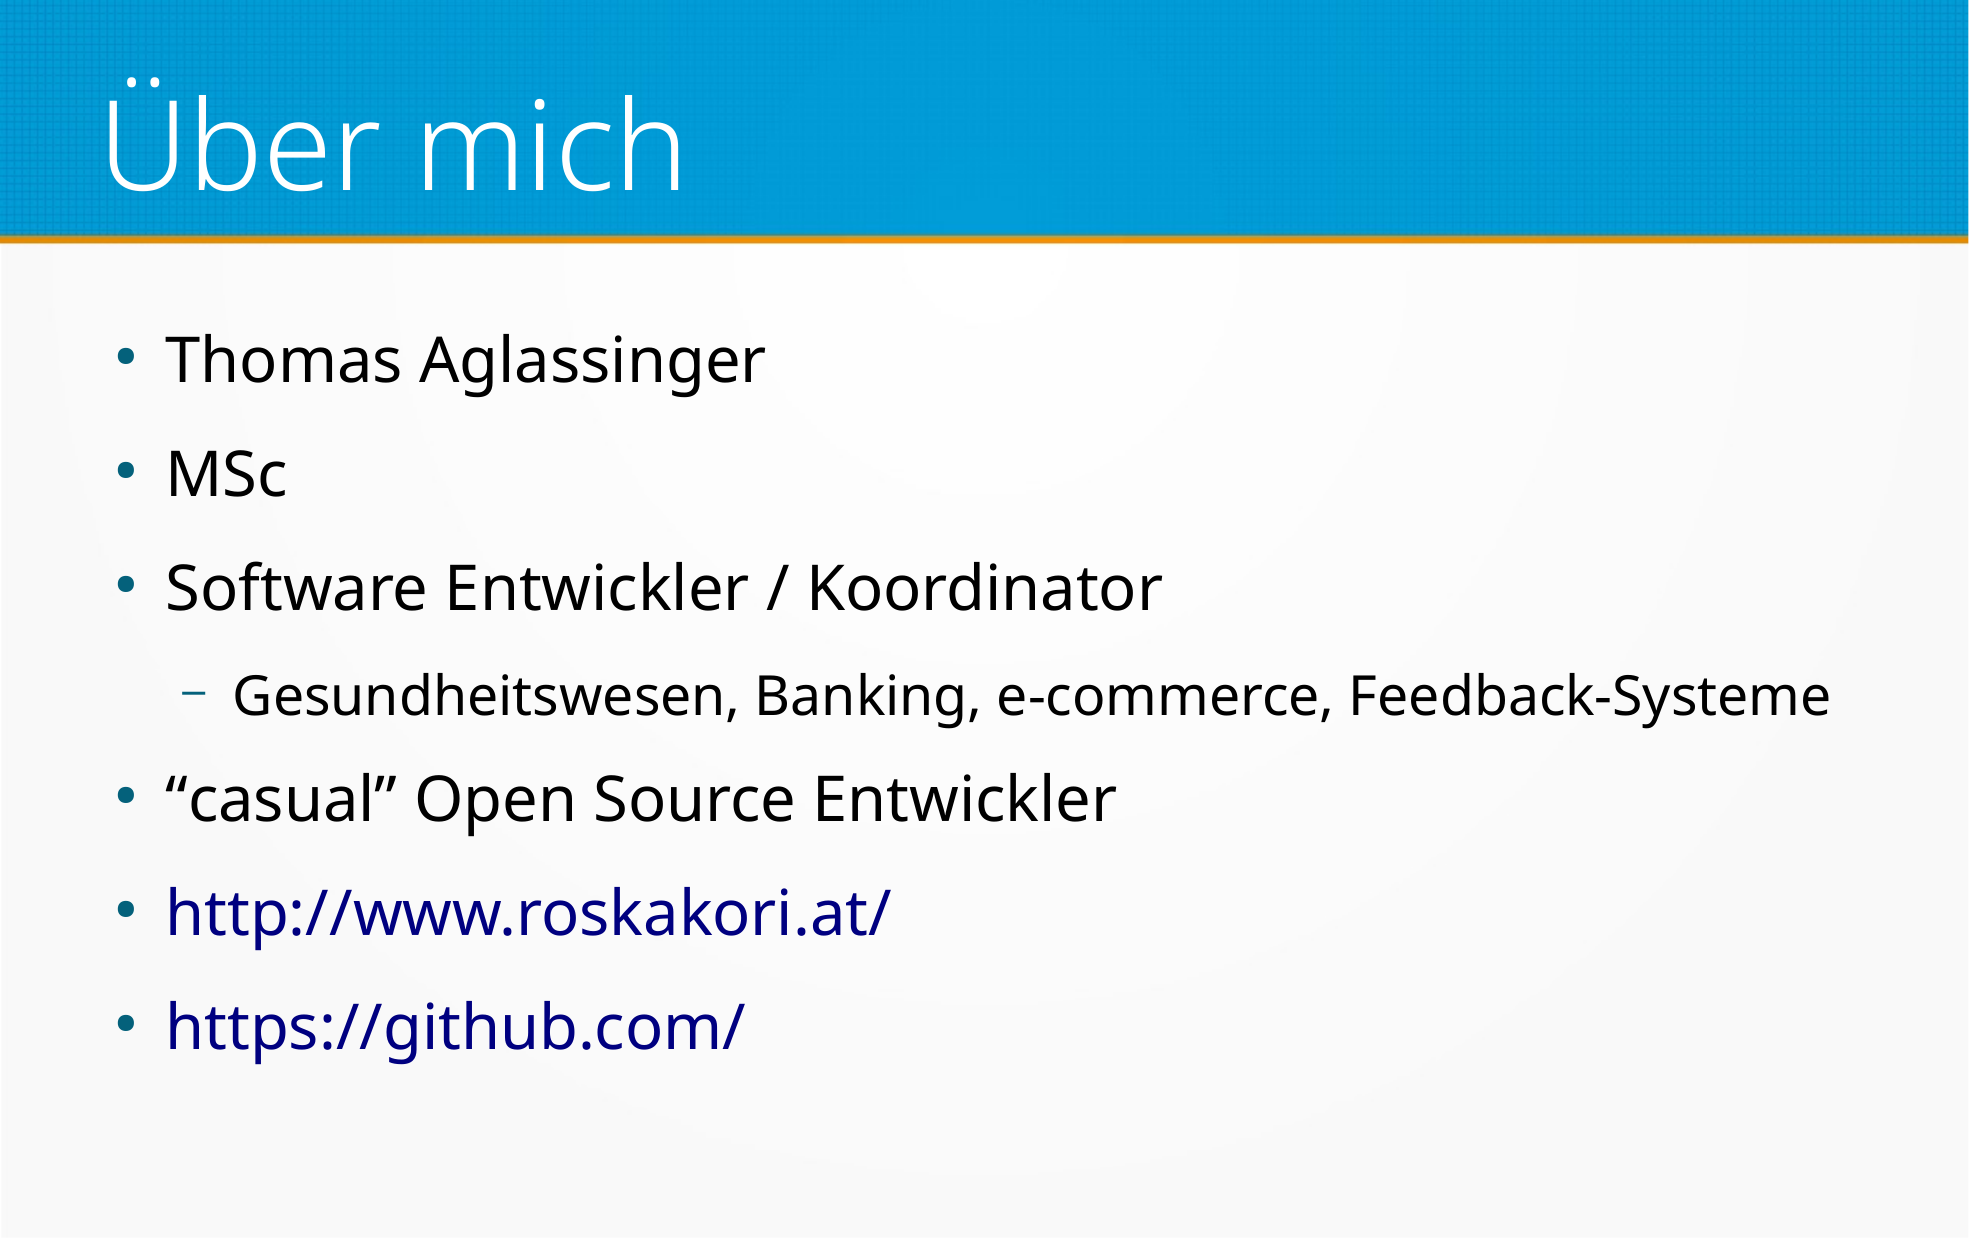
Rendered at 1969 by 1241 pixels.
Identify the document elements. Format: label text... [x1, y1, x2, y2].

title Über mich [98, 19, 1870, 227]
list Thomas Aglassinger MSc Software Entwickler / Koordinator Gesundheitswesen, Banking, e-commerce, Feedback-Systeme “casual” Open Source Entwickler http://www.roskakori.at/ https://github.com/ [98, 315, 1861, 1081]
picture [0, 233, 1969, 1241]
